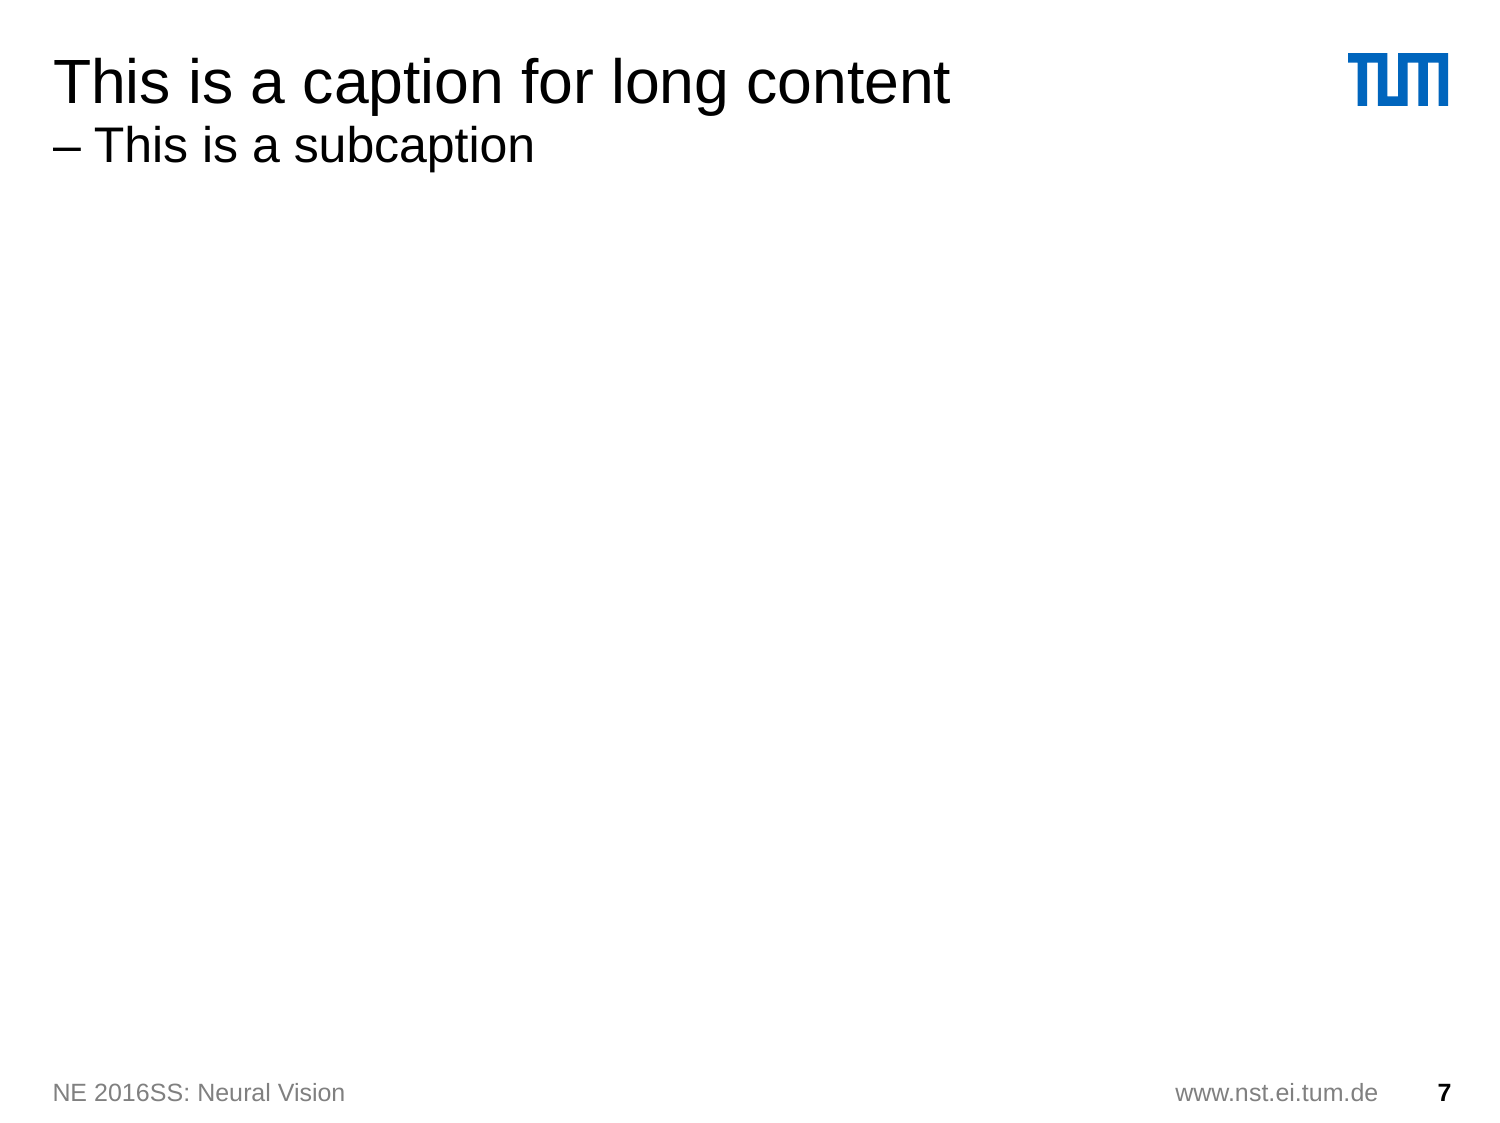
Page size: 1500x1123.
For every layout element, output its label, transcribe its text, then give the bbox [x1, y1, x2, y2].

title This is a caption for long content – This is a subcaption [53, 47, 1323, 201]
